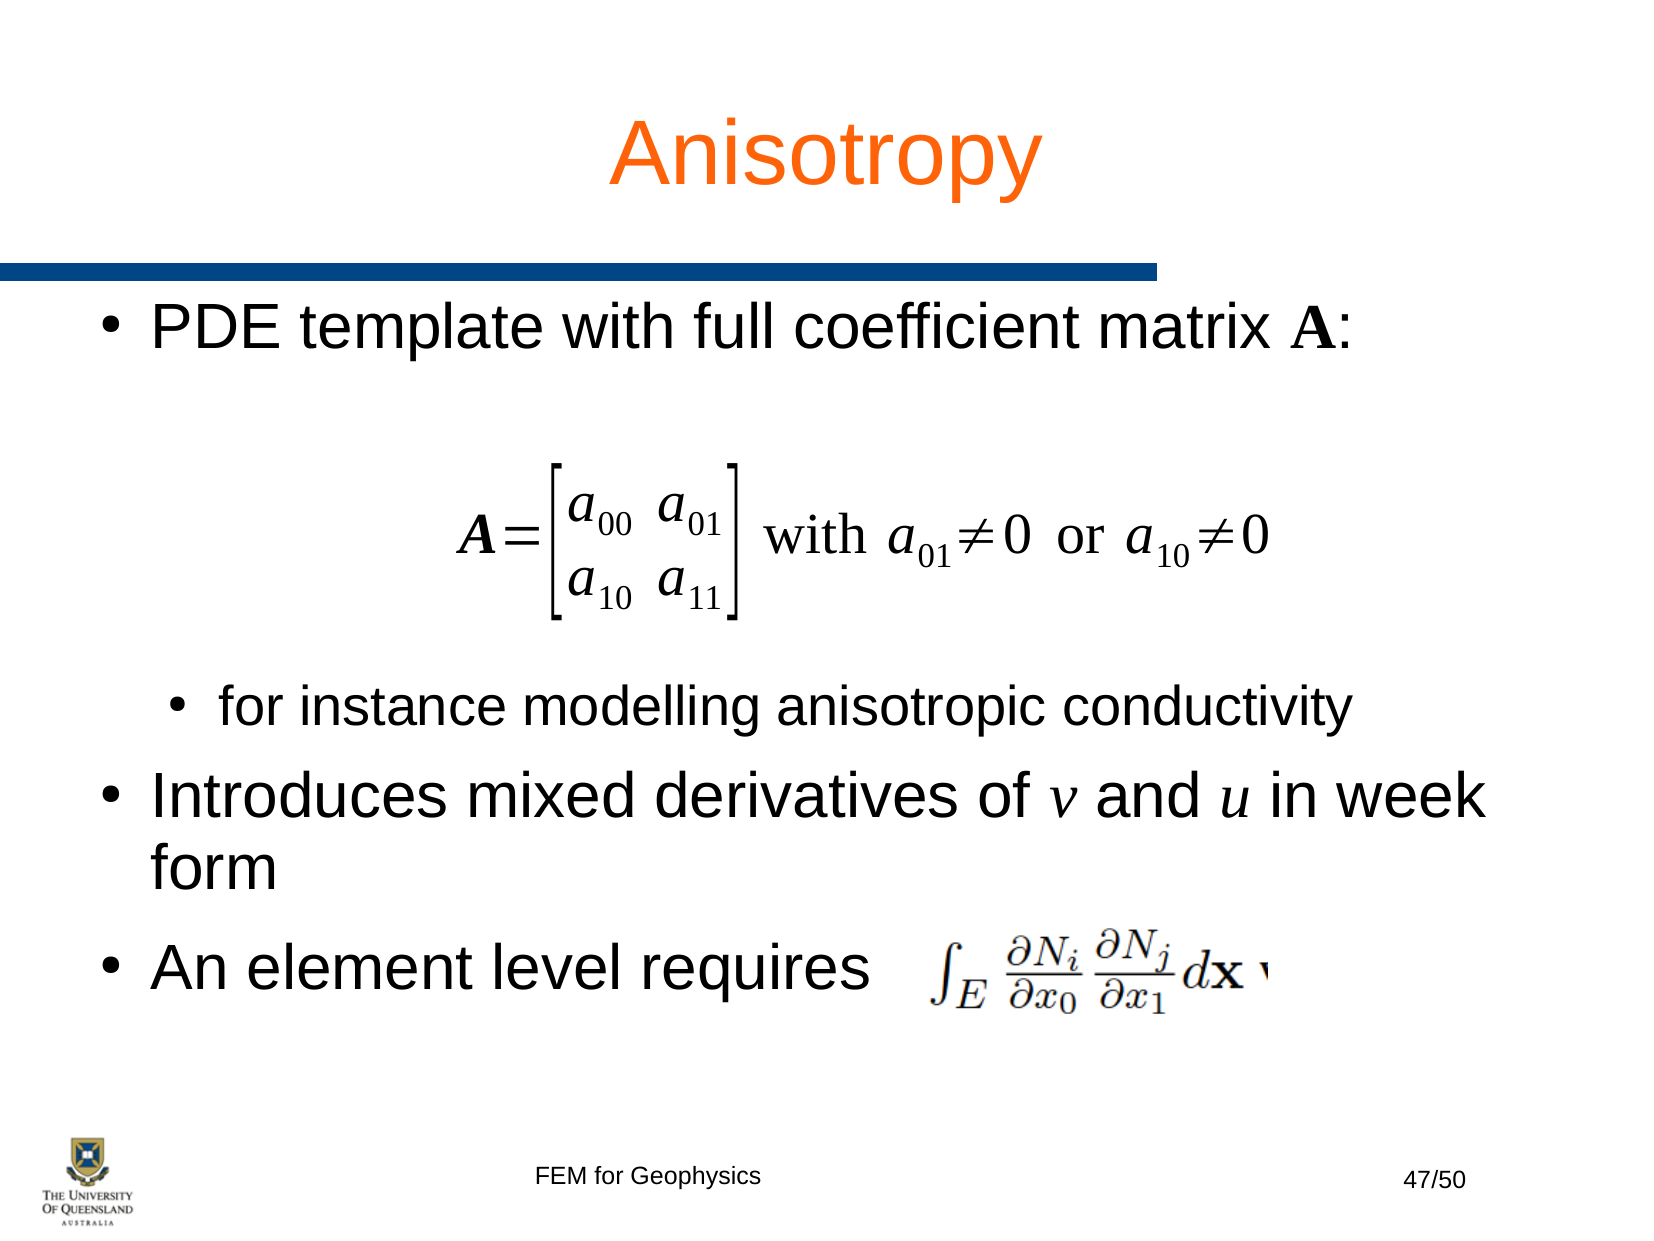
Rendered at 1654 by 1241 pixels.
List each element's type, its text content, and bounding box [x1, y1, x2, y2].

picture [890, 917, 1268, 1035]
picture [35, 1133, 142, 1235]
title Anisotropy [82, 49, 1571, 257]
list PDE template with full coefficient matrix A: for instance modelling anisotropic conductivity Introduces mixed derivatives of v and u in week form An element level requires [82, 290, 1571, 1010]
chart [447, 461, 1277, 626]
